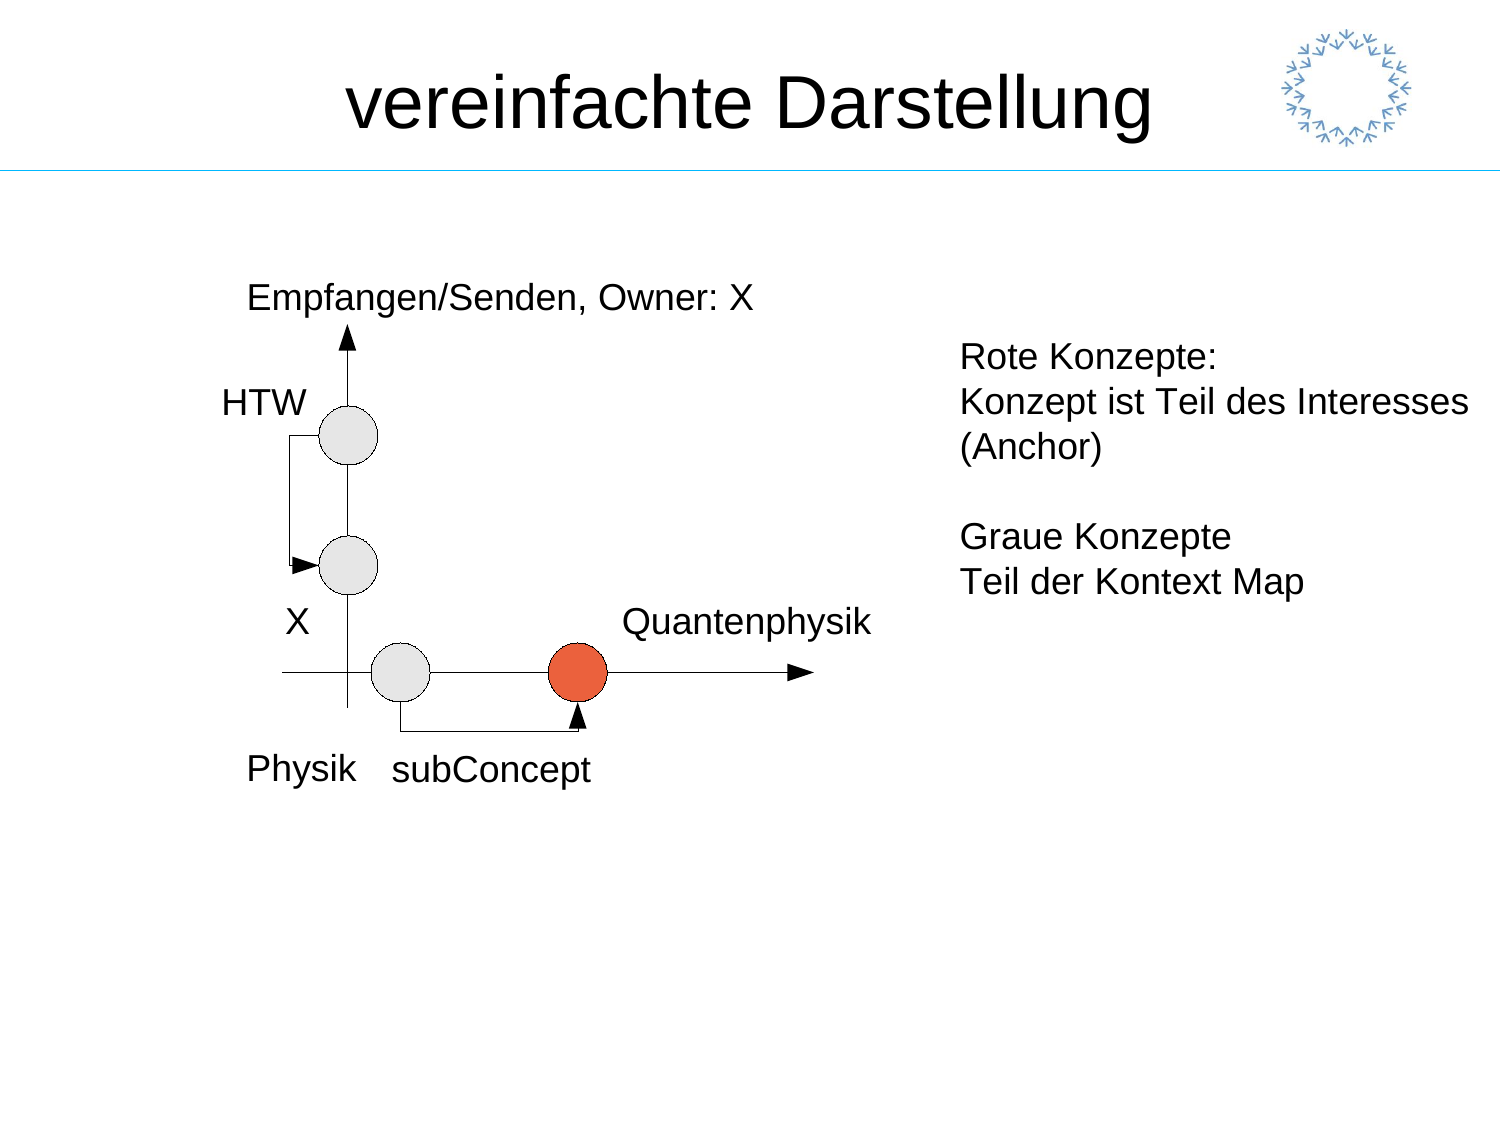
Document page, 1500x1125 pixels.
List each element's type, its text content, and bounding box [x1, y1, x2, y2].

text_box Empfangen/Senden, Owner: X [231, 265, 769, 326]
text_box Quantenphysik [607, 589, 886, 650]
text_box X [270, 589, 325, 650]
text_box Rote Konzepte: Konzept ist Teil des Interesses (Anchor) Graue Konzepte Teil der Kontext Map [944, 324, 1485, 610]
text_box [548, 642, 608, 702]
text_box [370, 642, 431, 702]
text_box [318, 405, 378, 465]
picture [1281, 29, 1412, 57]
title vereinfachte Darstellung [75, 57, 1426, 148]
text_box [318, 535, 378, 595]
text_box Physik [231, 736, 371, 797]
text_box subConcept [376, 737, 607, 798]
text_box HTW [206, 370, 325, 431]
